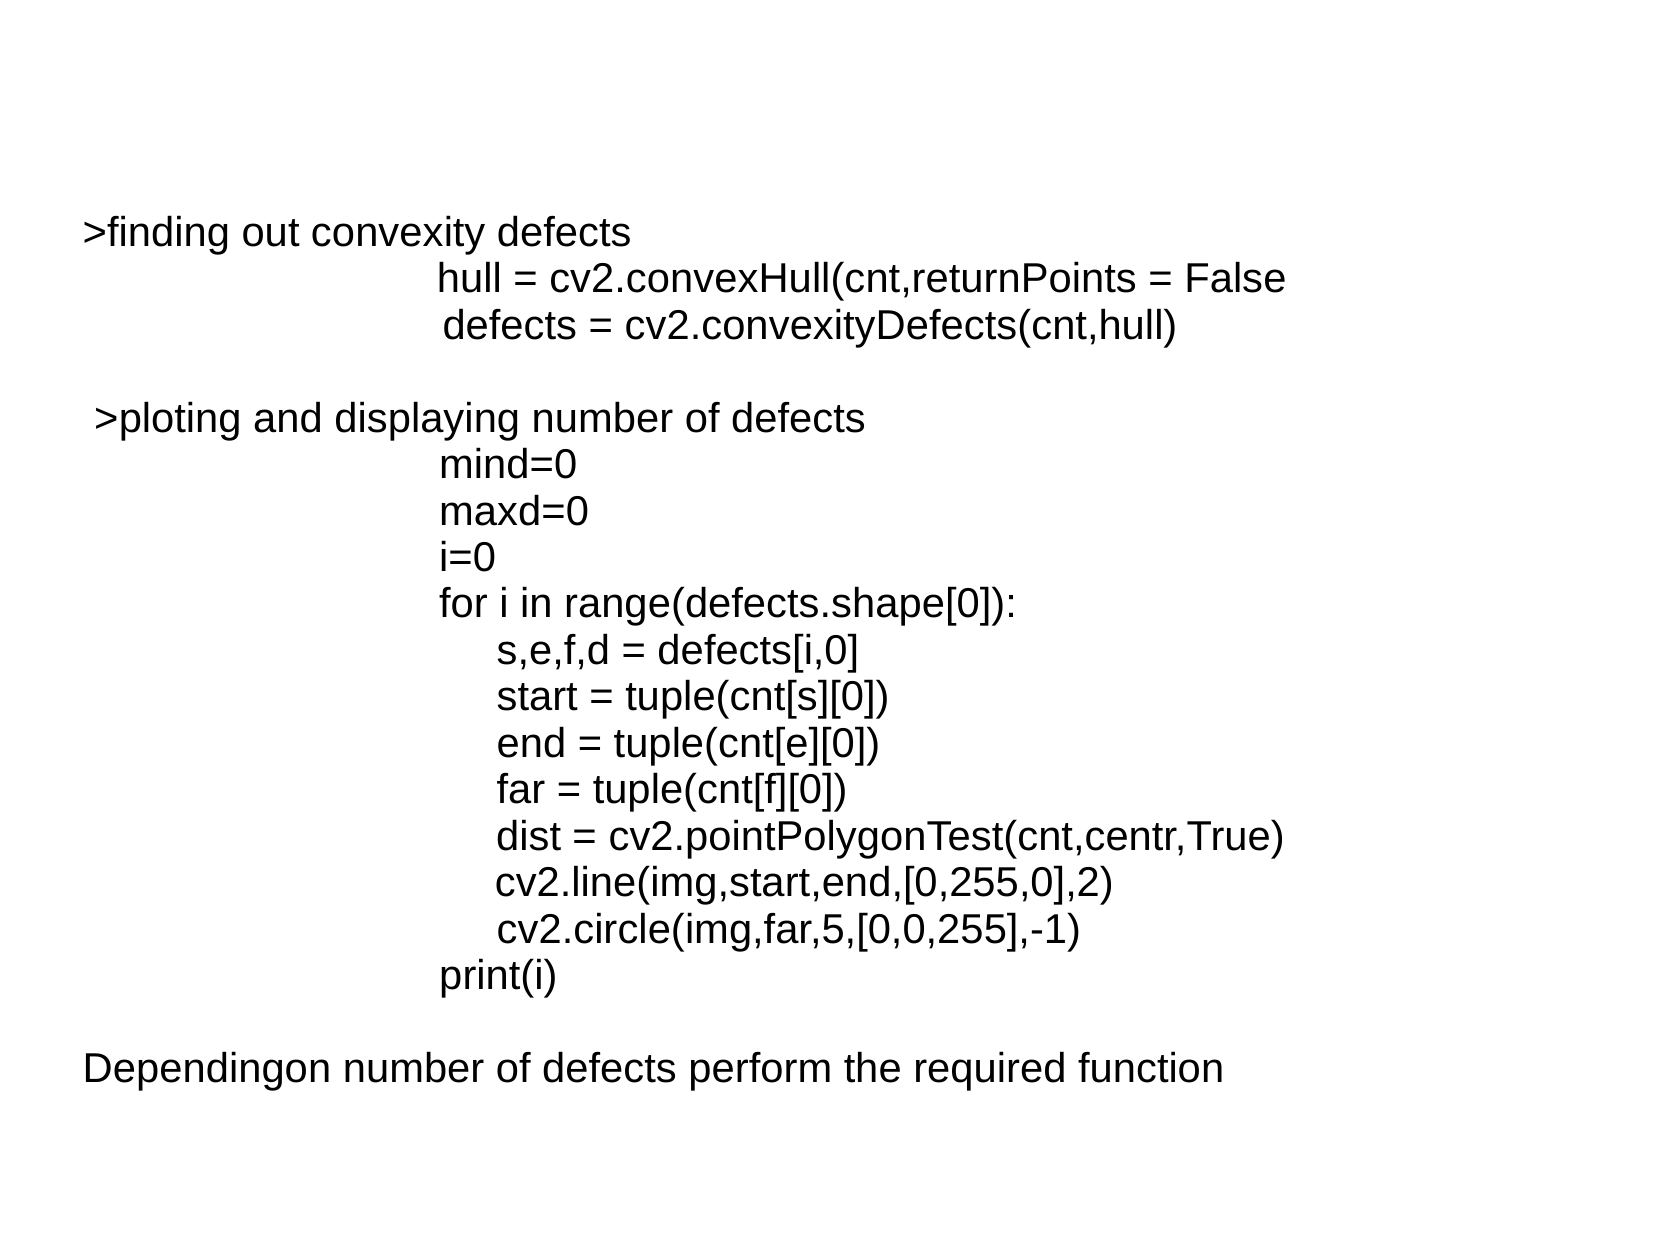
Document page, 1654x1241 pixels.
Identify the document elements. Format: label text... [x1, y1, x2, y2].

subtitle >finding out convexity defects hull = cv2.convexHull(cnt,returnPoints = False defects = cv2.convexityDefects(cnt,hull) >ploting and displaying number of defects mind=0 maxd=0 i=0 for i in range(defects.shape[0]): s,e,f,d = defects[i,0] start = tuple(cnt[s][0]) end = tuple(cnt[e][0]) far = tuple(cnt[f][0]) dist = cv2.pointPolygonTest(cnt,centr,True) cv2.line(img,start,end,[0,255,0],2) cv2.circle(img,far,5,[0,0,255],-1) print(i) Dependingon number of defects perform the required function [82, 208, 1538, 1092]
